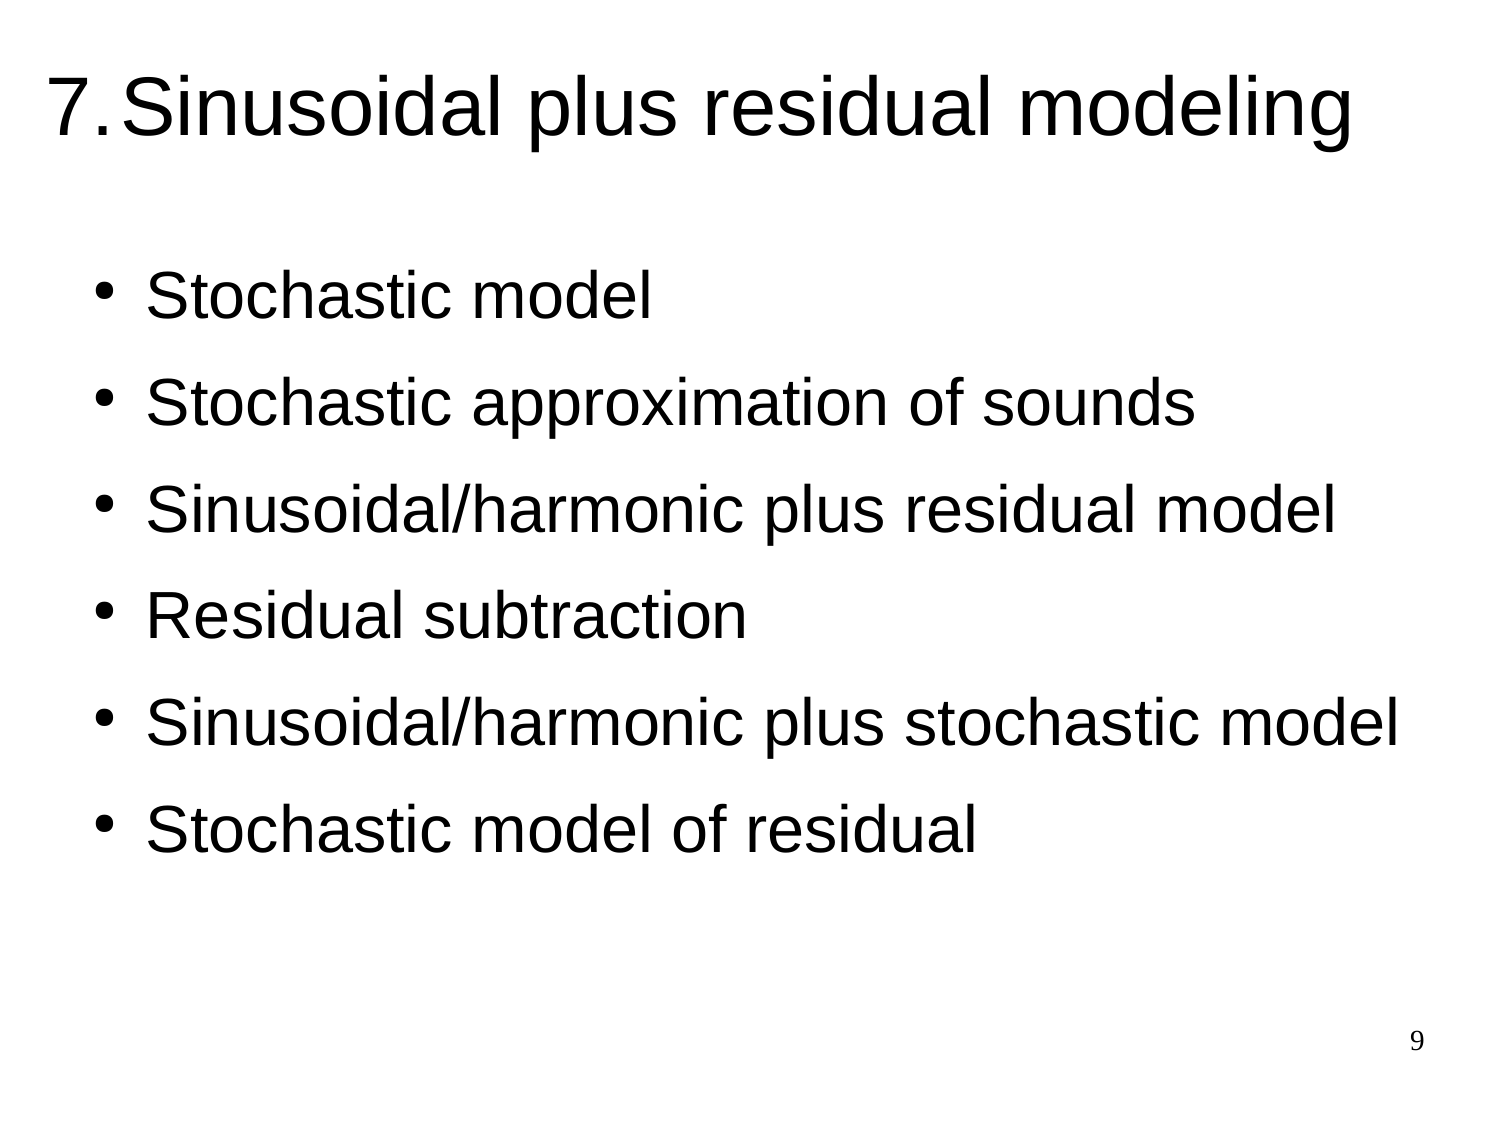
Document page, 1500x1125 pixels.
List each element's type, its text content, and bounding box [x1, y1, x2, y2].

title 7. Sinusoidal plus residual modeling [45, 13, 1396, 201]
list Stochastic model Stochastic approximation of sounds Sinusoidal/harmonic plus residual model Residual subtraction Sinusoidal/harmonic plus stochastic model Stochastic model of residual [75, 247, 1471, 991]
